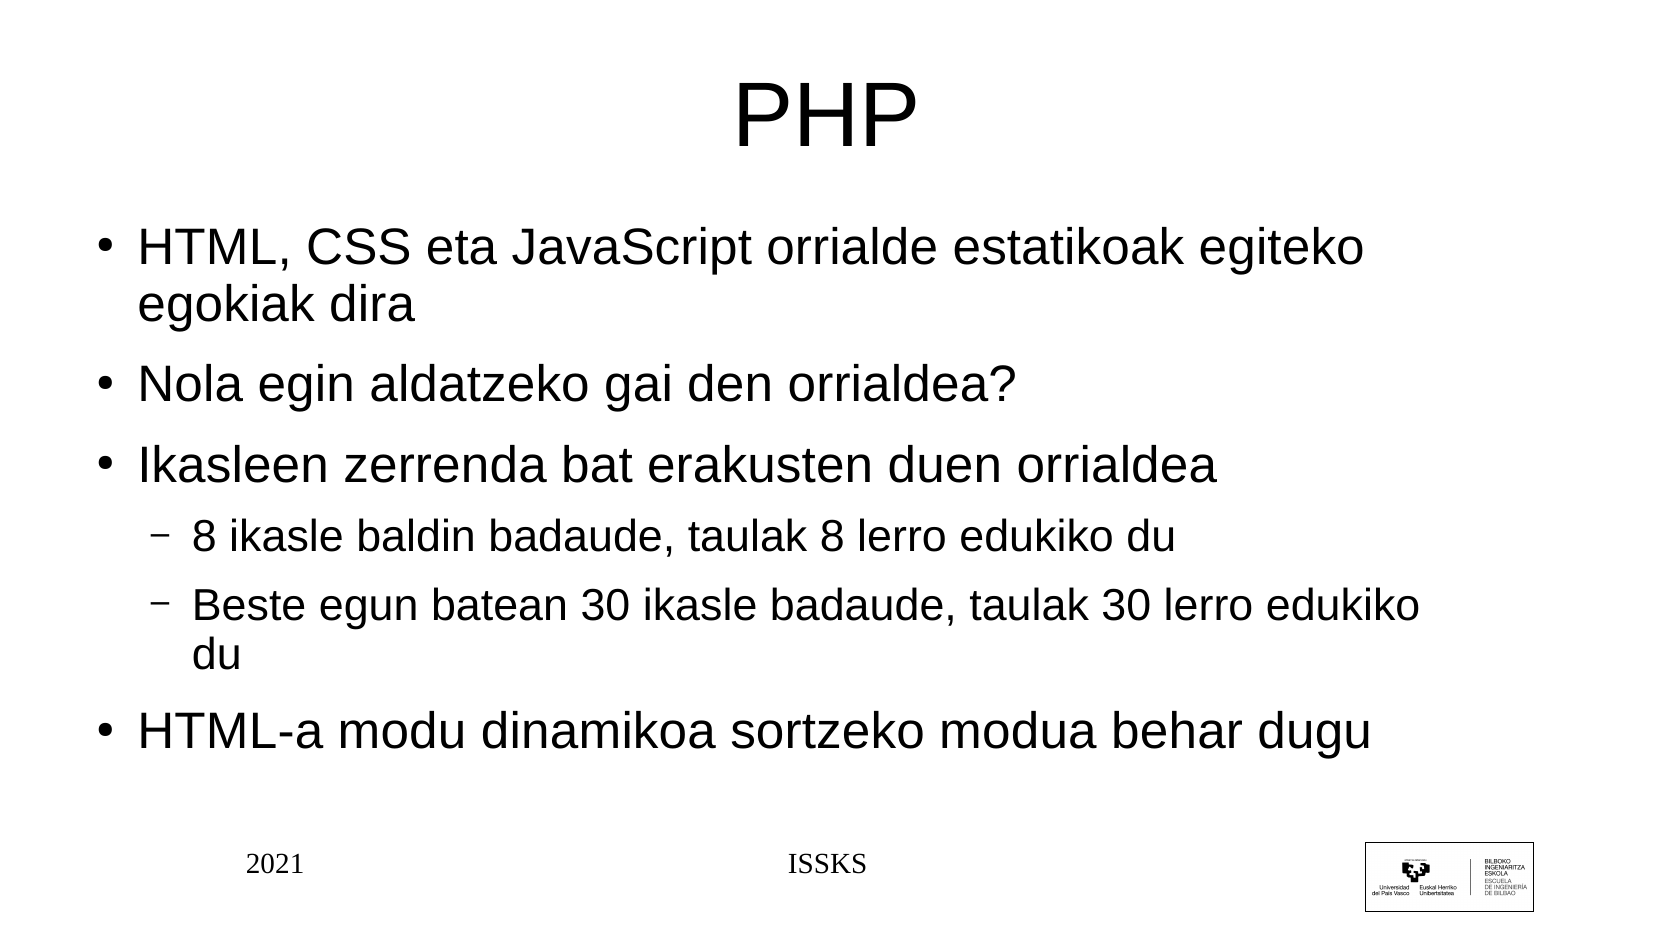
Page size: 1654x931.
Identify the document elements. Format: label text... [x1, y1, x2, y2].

list HTML, CSS eta JavaScript orrialde estatikoak egiteko egokiak dira Nola egin aldatzeko gai den orrialdea? Ikasleen zerrenda bat erakusten duen orrialdea 8 ikasle baldin badaude, taulak 8 lerro edukiko du Beste egun batean 30 ikasle badaude, taulak 30 lerro edukiko du HTML-a modu dinamikoa sortzeko modua behar dugu [82, 217, 1456, 766]
title PHP [82, 37, 1571, 193]
picture [1366, 843, 1533, 911]
